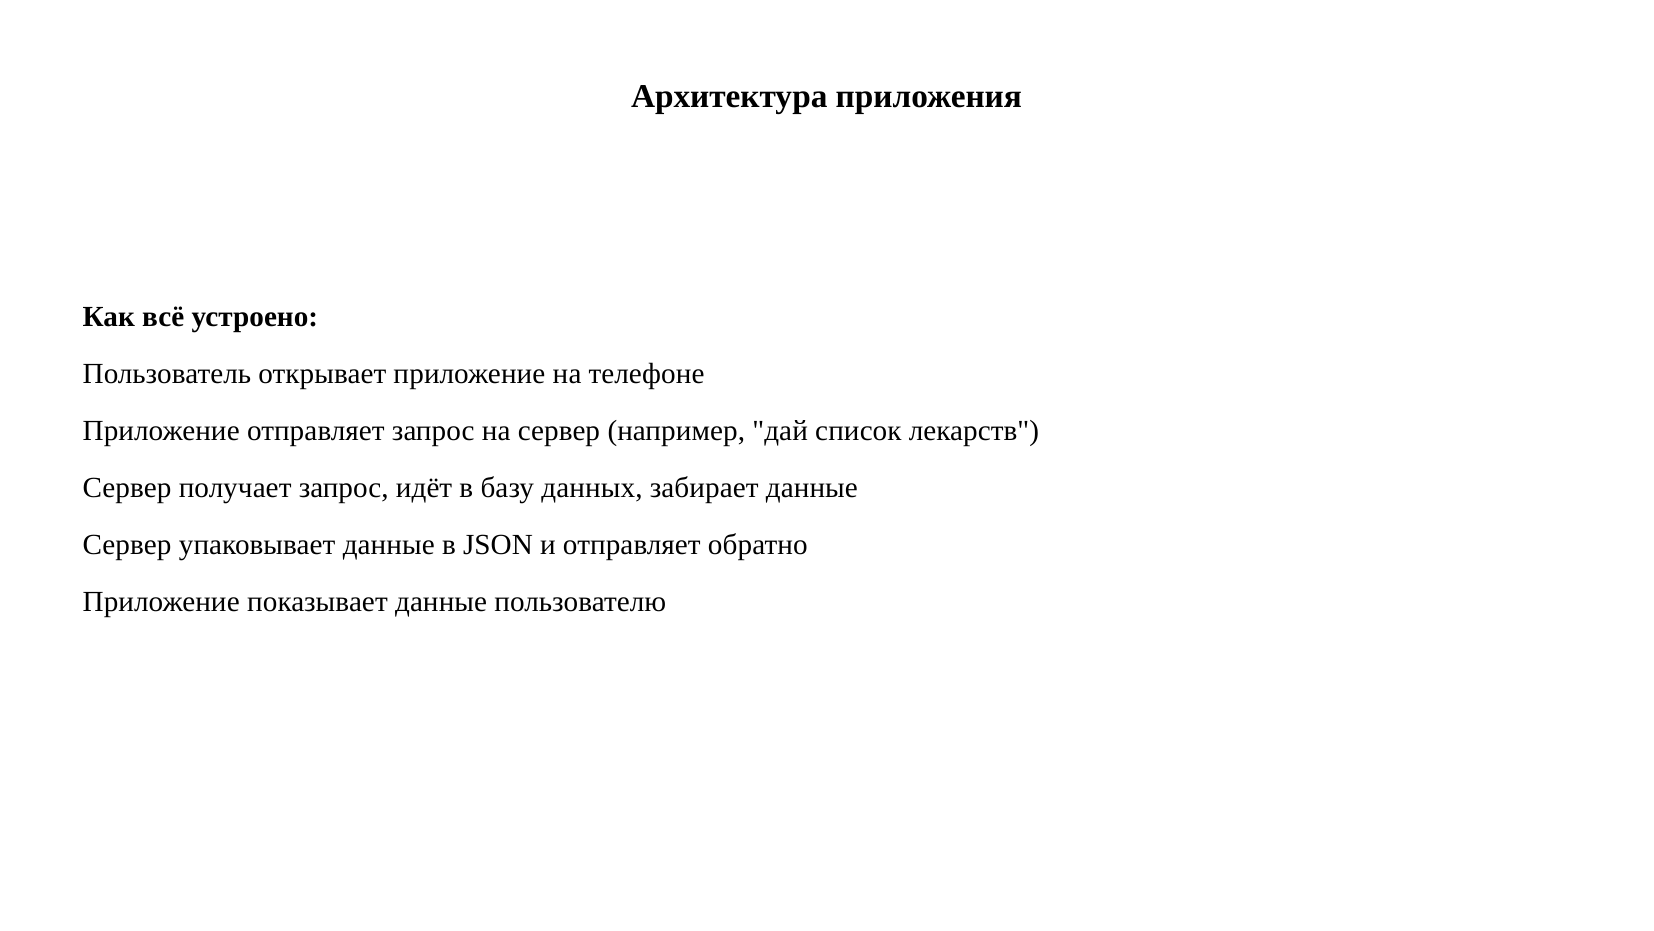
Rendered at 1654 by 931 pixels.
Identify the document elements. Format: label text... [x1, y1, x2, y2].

title Архитектура приложения [82, 37, 1571, 193]
subtitle Как всё устроено: Пользователь открывает приложение на телефоне Приложение отправляет запрос на сервер (например, "дай список лекарств") Сервер получает запрос, идёт в базу данных, забирает данные Сервер упаковывает данные в JSON и отправляет обратно Приложение показывает данные пользователю [82, 217, 1571, 758]
